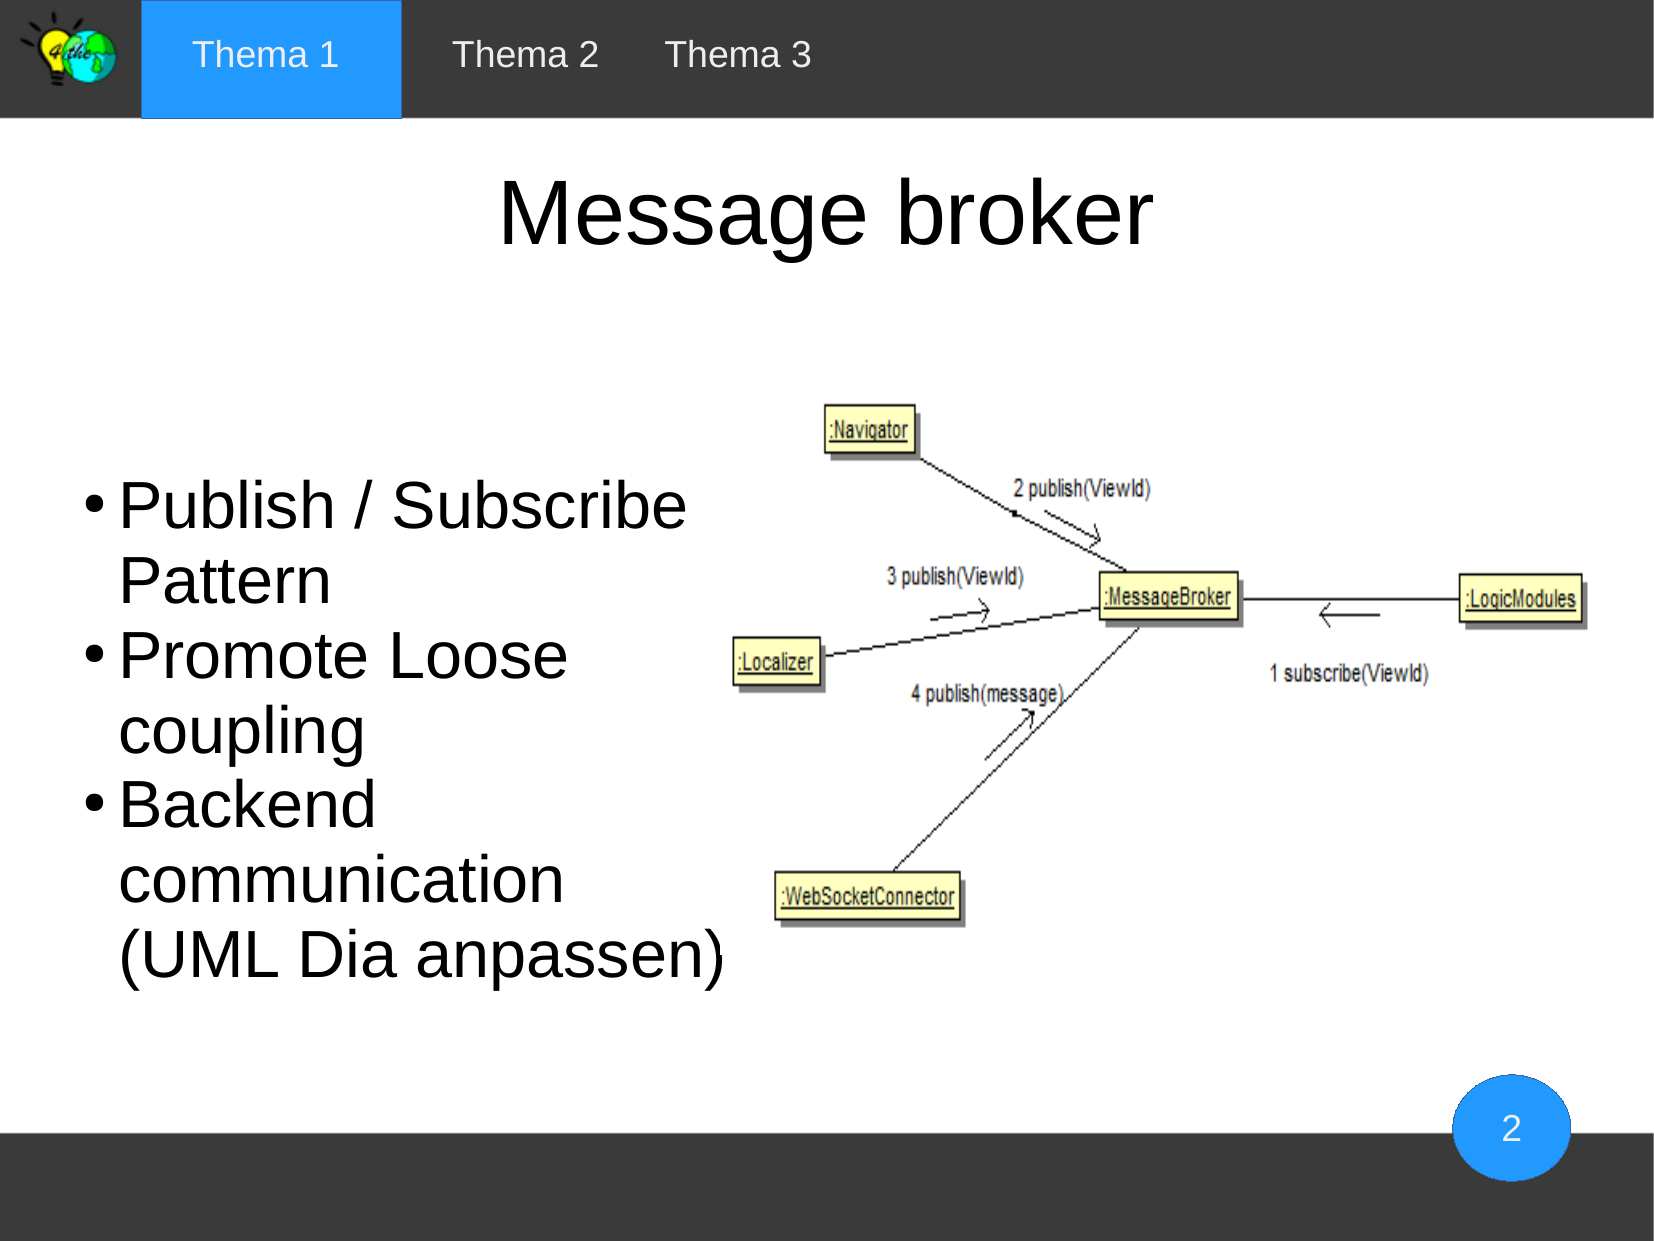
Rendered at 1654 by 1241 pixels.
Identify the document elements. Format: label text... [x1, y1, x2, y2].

text_box Thema 1 [177, 25, 355, 83]
text_box [141, 0, 402, 119]
text_box Thema 2 [437, 25, 615, 83]
title Message broker [82, 129, 1571, 296]
text_box Thema 3 [649, 25, 828, 83]
picture [0, 0, 1654, 1241]
subtitle Publish / Subscribe Pattern Promote Loose coupling Backend communication (UML Dia anpassen) [82, 318, 1571, 1099]
